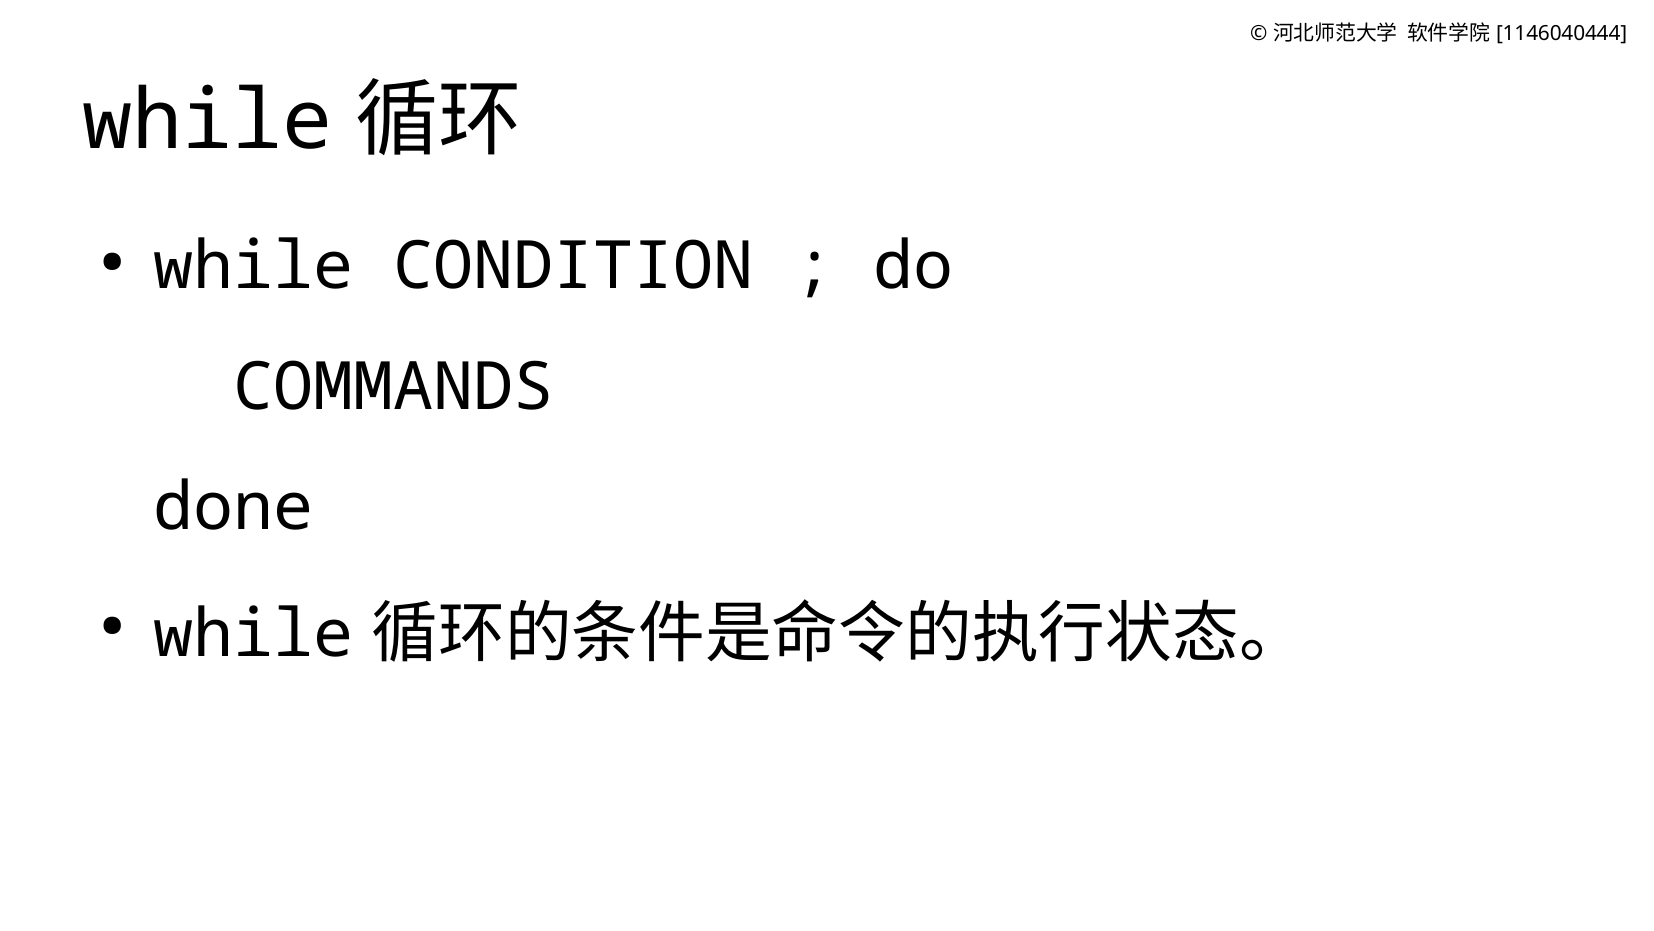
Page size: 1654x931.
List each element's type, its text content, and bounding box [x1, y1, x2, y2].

list while CONDITION ; do COMMANDS done while循环的条件是命令的执行状态。 [82, 217, 1571, 758]
title while循环 [82, 37, 1571, 189]
